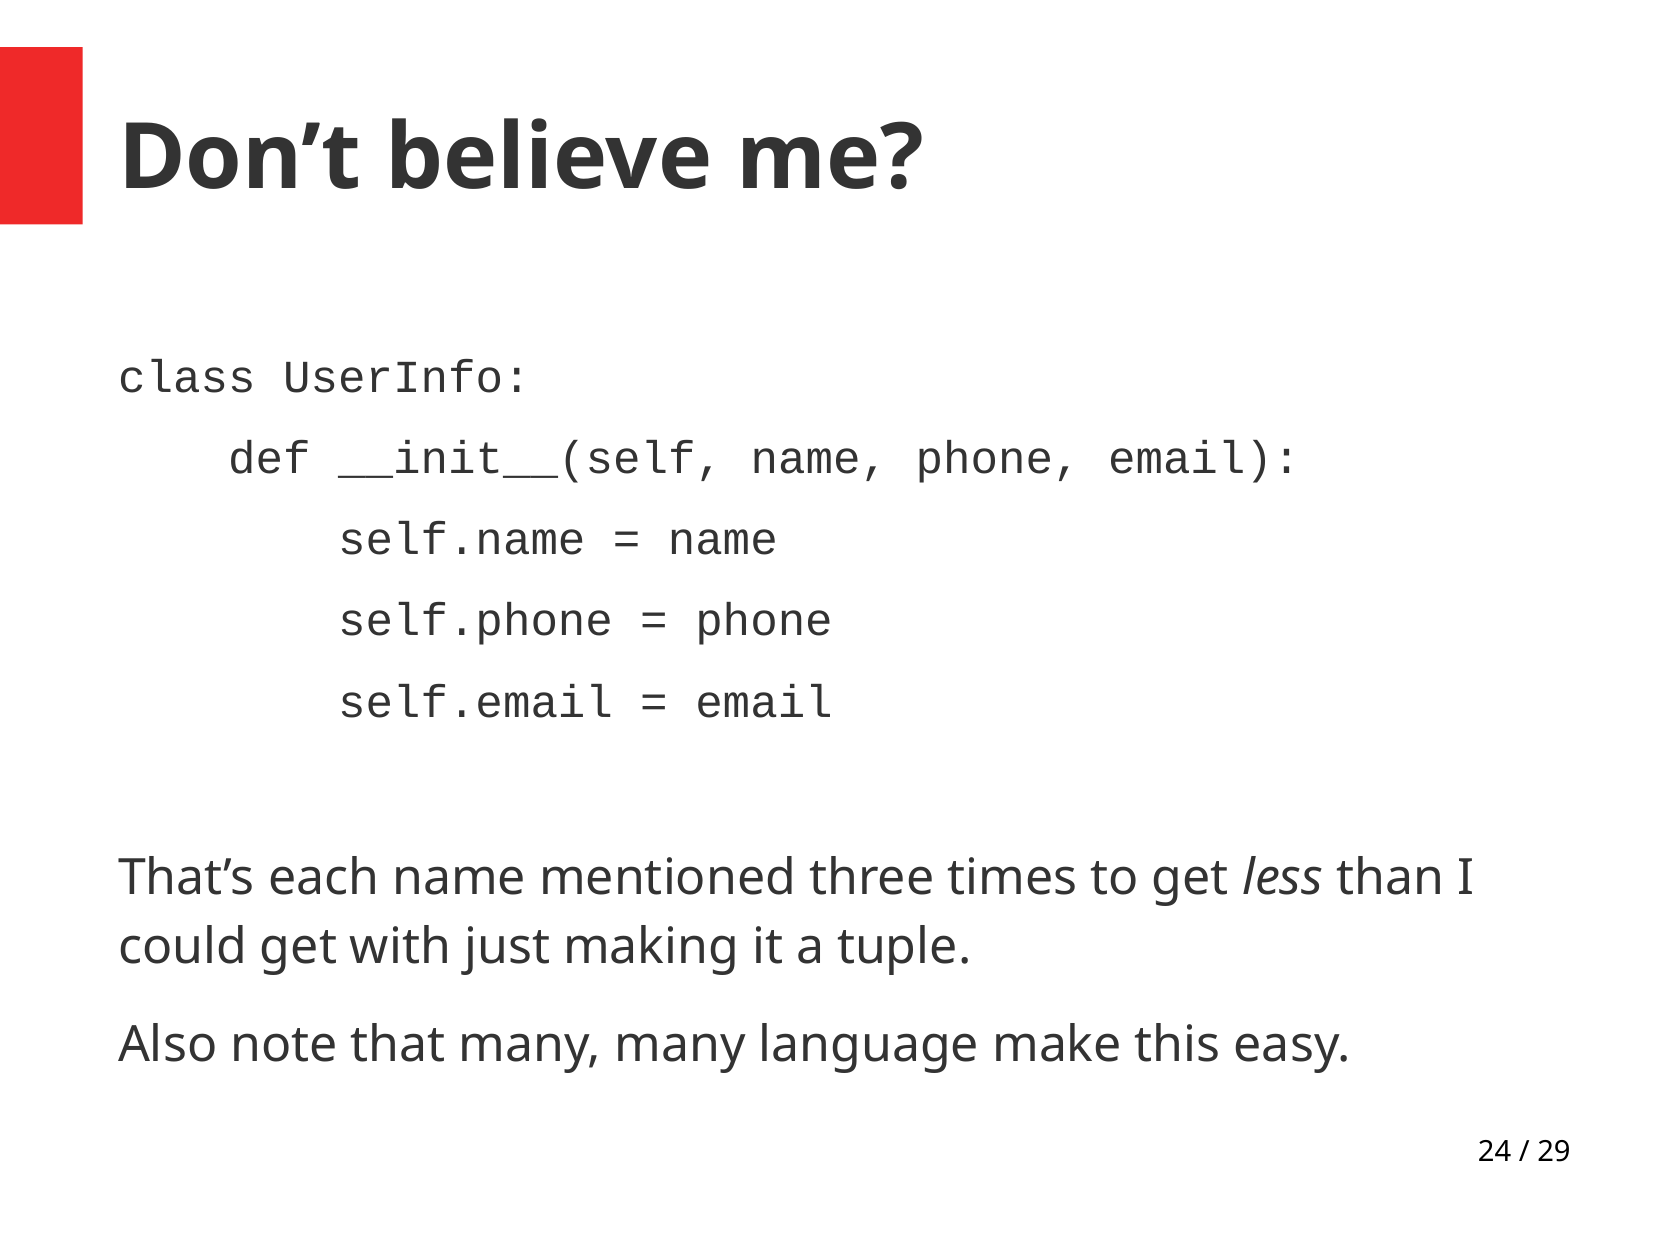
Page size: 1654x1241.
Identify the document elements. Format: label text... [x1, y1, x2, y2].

title Don’t believe me? [118, 49, 1571, 257]
list class UserInfo: def __init__(self, name, phone, email): self.name = name self.phone = phone self.email = email That’s each name mentioned three times to get less than I could get with just making it a tuple. Also note that many, many language make this easy. [118, 354, 1536, 1074]
